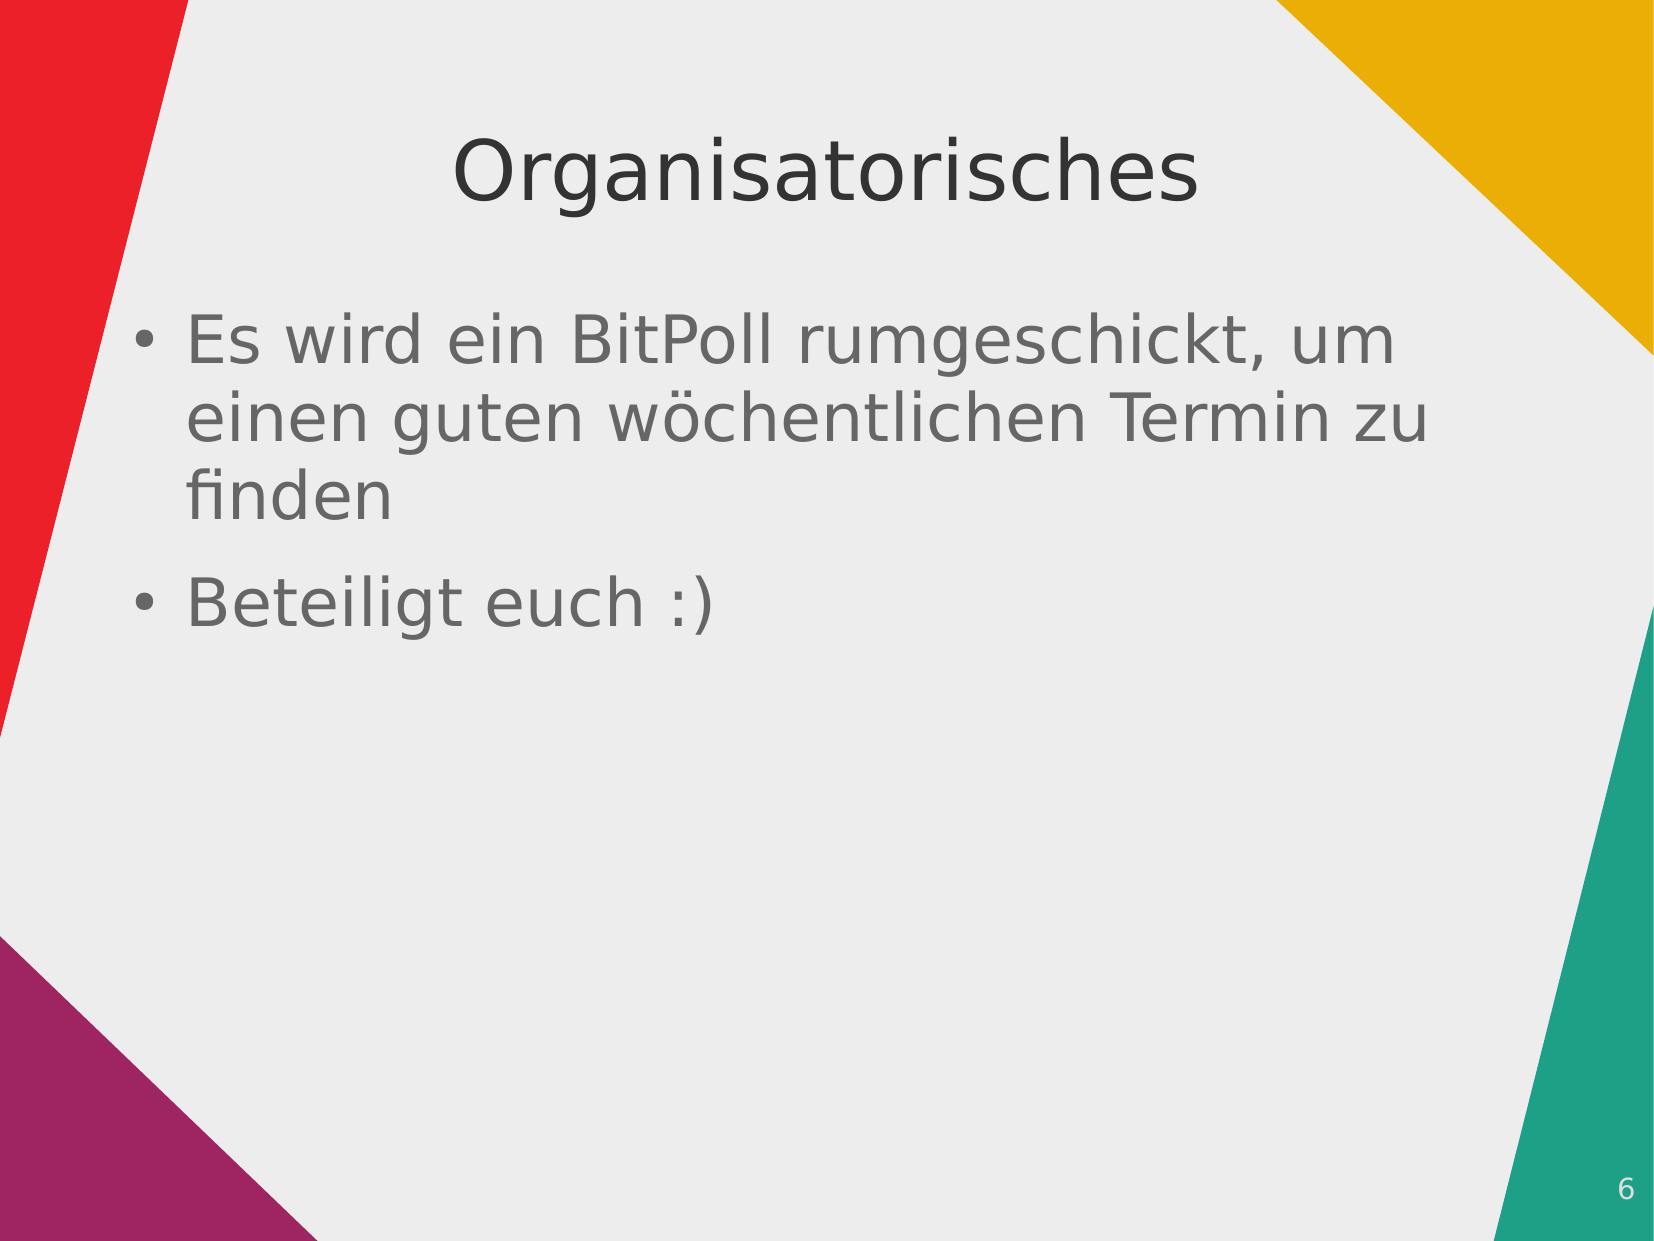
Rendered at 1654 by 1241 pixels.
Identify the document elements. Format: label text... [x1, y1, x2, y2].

title Organisatorisches [114, 73, 1539, 271]
list Es wird ein BitPoll rumgeschickt, um einen guten wöchentlichen Termin zu finden Beteiligt euch :) [114, 302, 1539, 1033]
